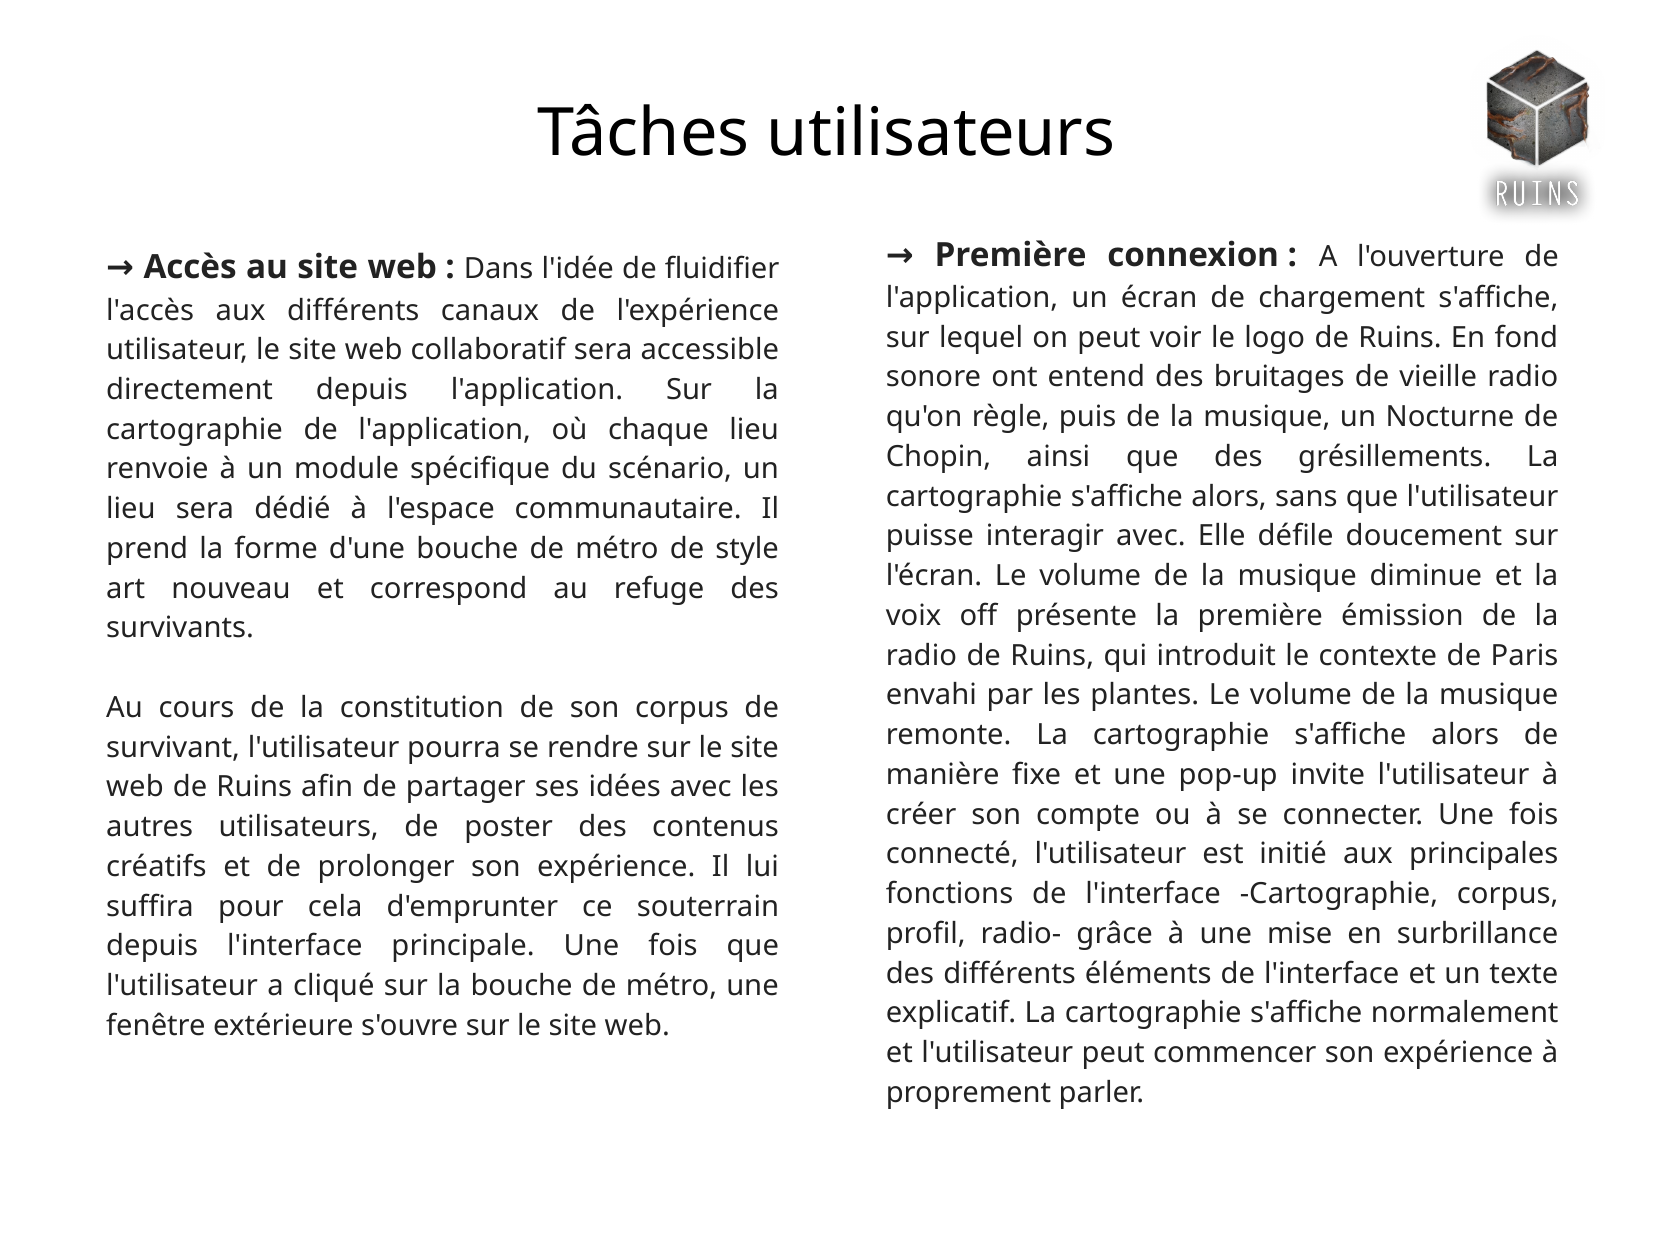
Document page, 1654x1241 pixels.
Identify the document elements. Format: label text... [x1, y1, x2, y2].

title → Première connexion : A l'ouverture de l'application, un écran de chargement s'affiche, sur lequel on peut voir le logo de Ruins. En fond sonore ont entend des bruitages de vieille radio qu'on règle, puis de la musique, un Nocturne de Chopin, ainsi que des grésillements. La cartographie s'affiche alors, sans que l'utilisateur puisse interagir avec. Elle défile doucement sur l'écran. Le volume de la musique diminue et la voix off présente la première émission de la radio de Ruins, qui introduit le contexte de Paris envahi par les plantes. Le volume de la musique remonte. La cartographie s'affiche alors de manière fixe et une pop-up invite l'utilisateur à créer son compte ou à se connecter. Une fois connecté, l'utilisateur est initié aux principales fonctions de l'interface -Cartographie, corpus, profil, radio- grâce à une mise en surbrillance des différents éléments de l'interface et un texte explicatif. La cartographie s'affiche normalement et l'utilisateur peut commencer son expérience à proprement parler. [885, 290, 1560, 1171]
title Tâches utilisateurs [82, 25, 1571, 233]
picture [1429, 29, 1648, 249]
title → Accès au site web : Dans l'idée de fluidifier l'accès aux différents canaux de l'expérience utilisateur, le site web collaboratif sera accessible directement depuis l'application. Sur la cartographie de l'application, où chaque lieu renvoie à un module spécifique du scénario, un lieu sera dédié à l'espace communautaire. Il prend la forme d'une bouche de métro de style art nouveau et correspond au refuge des survivants. Au cours de la constitution de son corpus de survivant, l'utilisateur pourra se rendre sur le site web de Ruins afin de partager ses idées avec les autres utilisateurs, de poster des contenus créatifs et de prolonger son expérience. Il lui suffira pour cela d'emprunter ce souterrain depuis l'interface principale. Une fois que l'utilisateur a cliqué sur la bouche de métro, une fenêtre extérieure s'ouvre sur le site web. [106, 296, 780, 1082]
